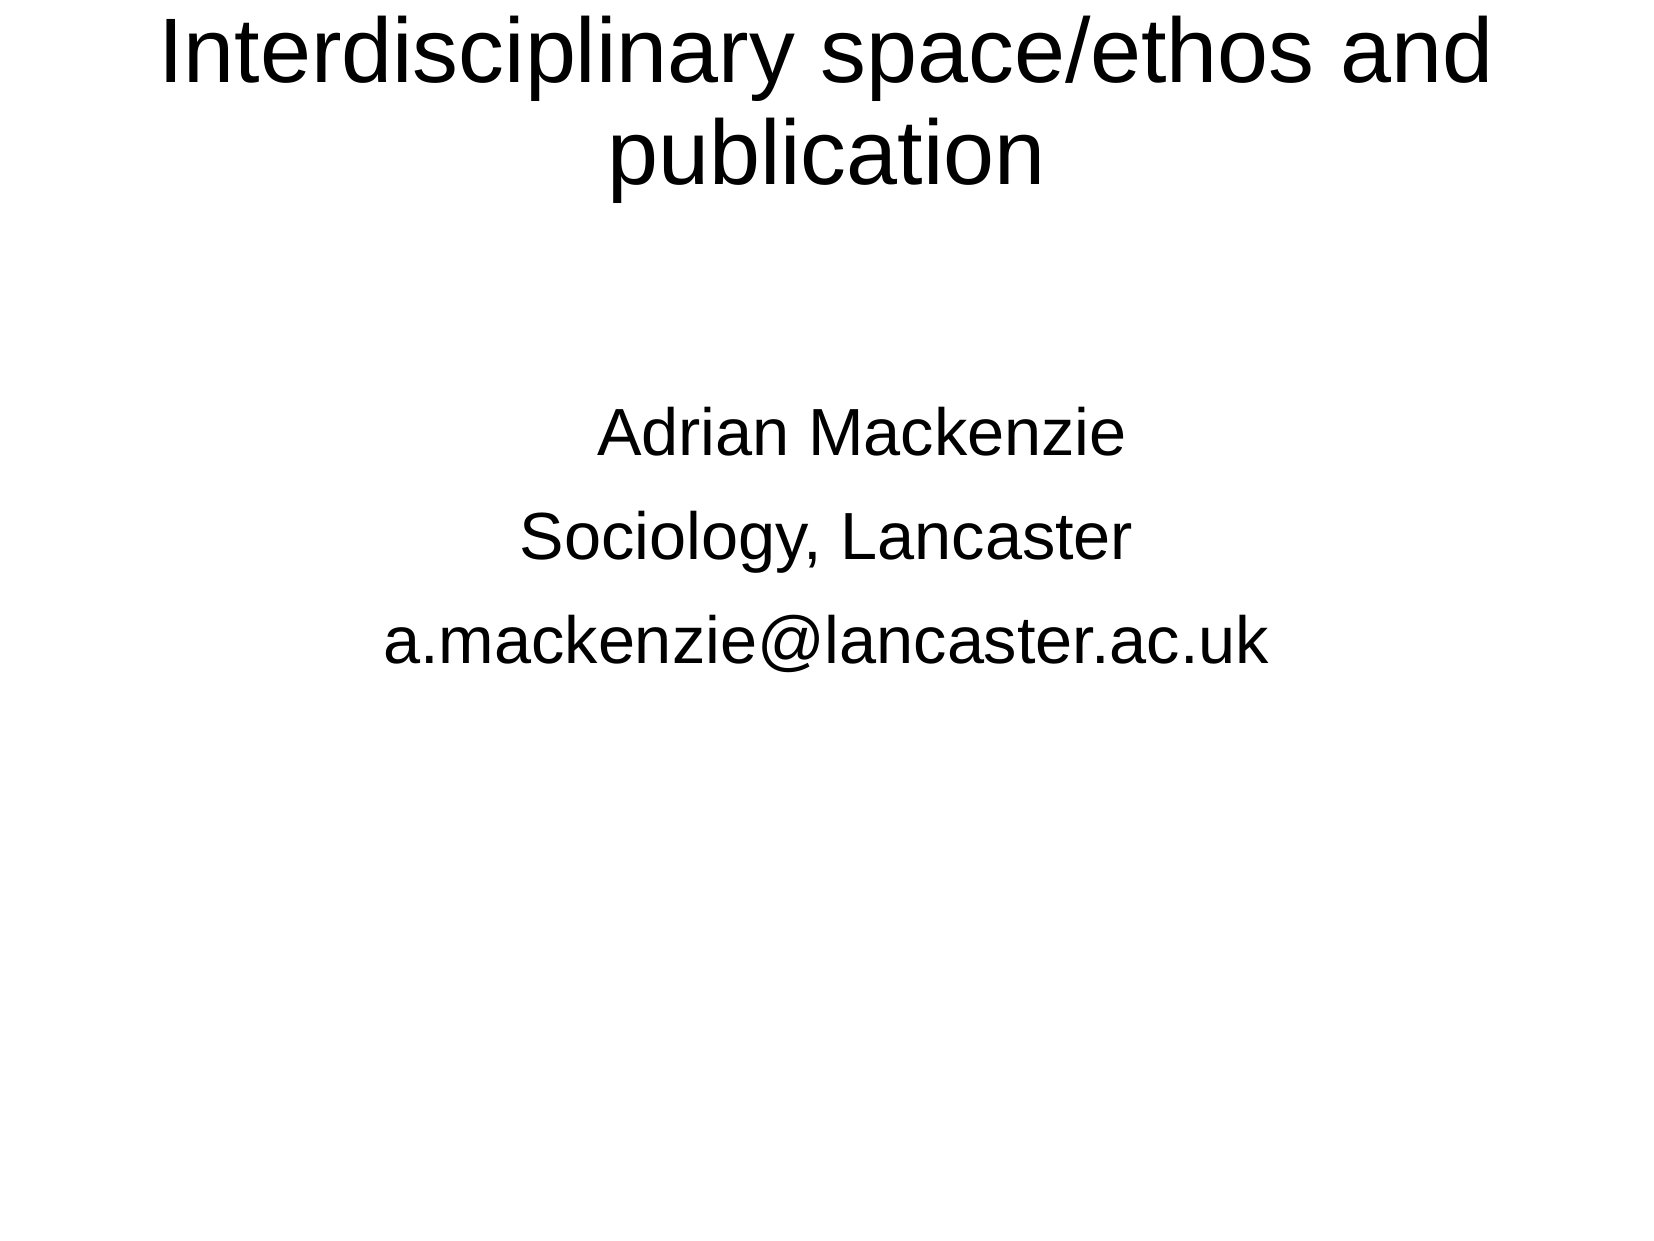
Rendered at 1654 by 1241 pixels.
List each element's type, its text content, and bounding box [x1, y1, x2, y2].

list Adrian Mackenzie Sociology, Lancaster a.mackenzie@lancaster.ac.uk [82, 290, 1571, 1010]
title Interdisciplinary space/ethos and publication [82, 0, 1571, 290]
